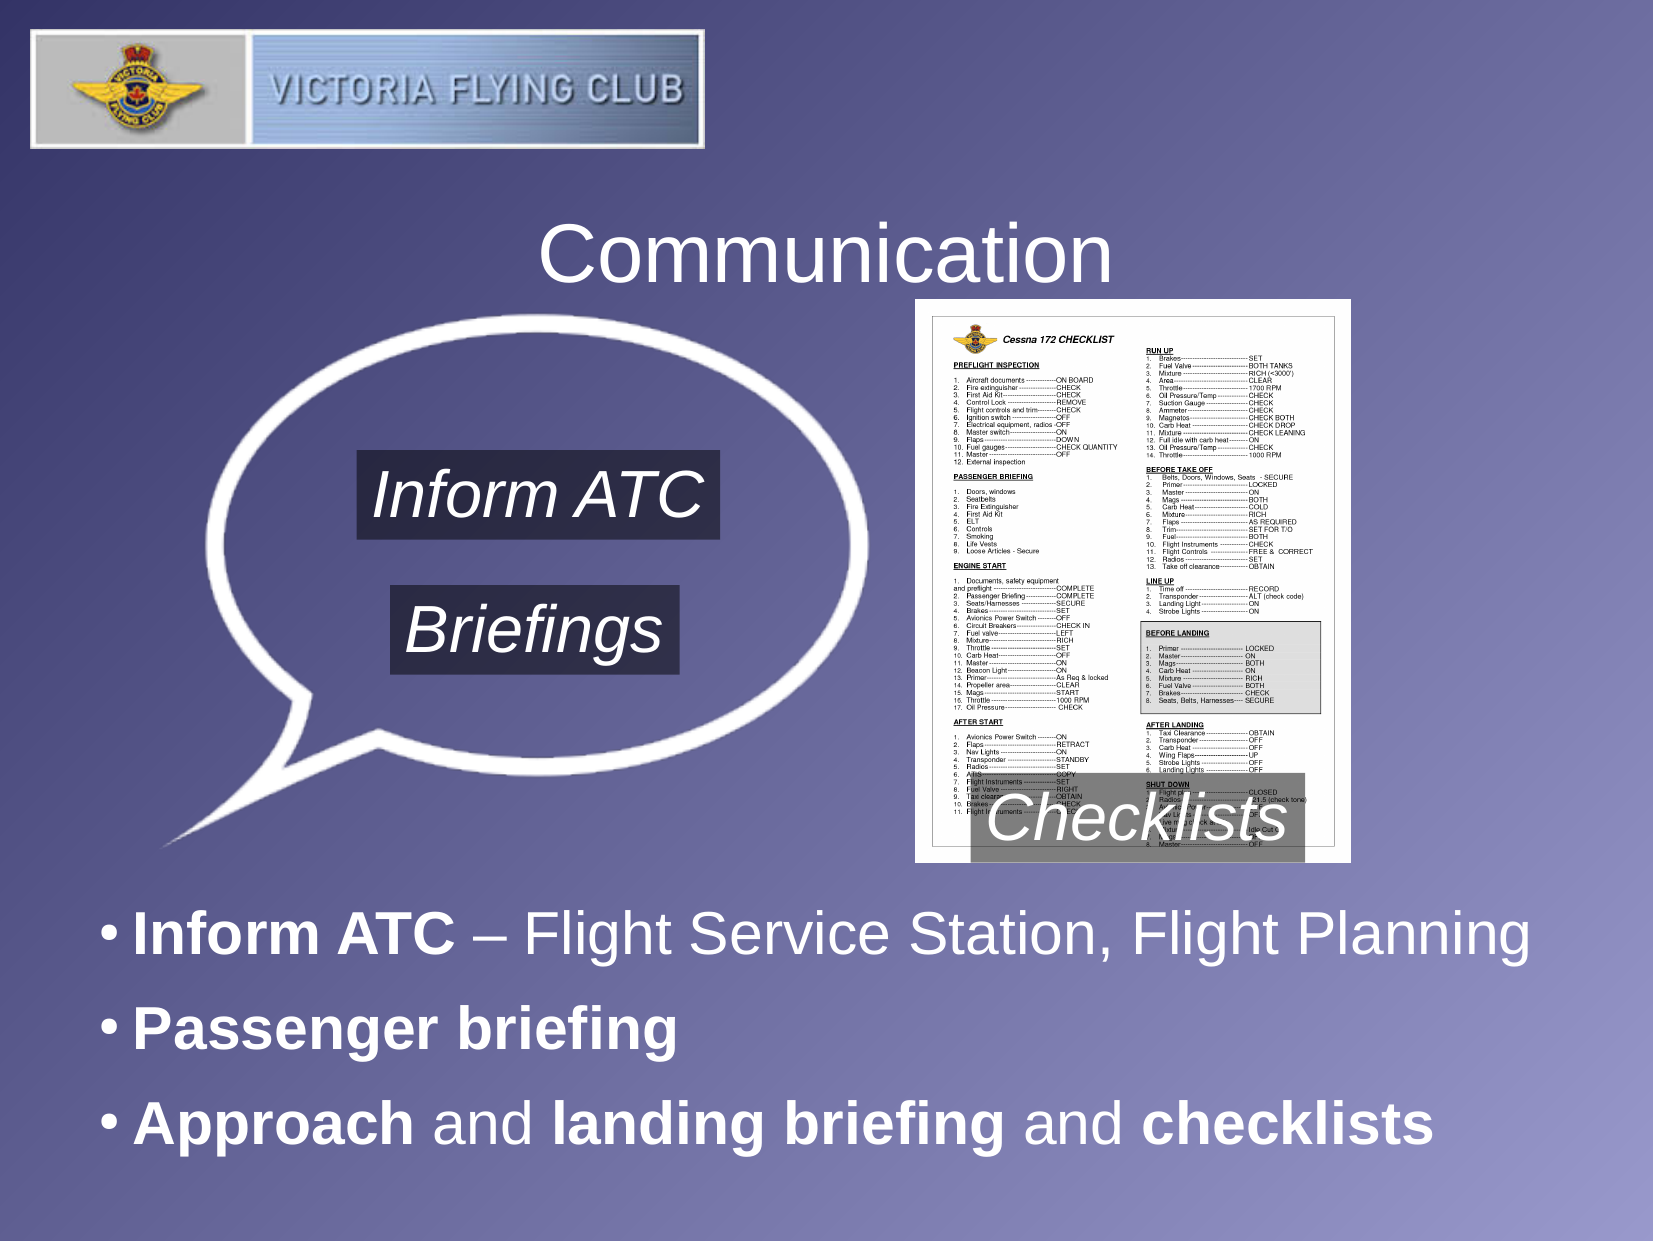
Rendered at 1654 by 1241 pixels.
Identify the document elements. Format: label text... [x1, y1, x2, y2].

text_box Briefings [390, 585, 680, 675]
picture [138, 299, 886, 863]
list Inform ATC – Flight Service Station, Flight Planning Passenger briefing Approach and landing briefing and checklists [82, 900, 1571, 1201]
text_box Checklists [970, 772, 1306, 863]
picture [915, 299, 1351, 863]
text_box Inform ATC [356, 450, 721, 540]
title Communication [82, 150, 1571, 358]
picture [30, 29, 705, 149]
